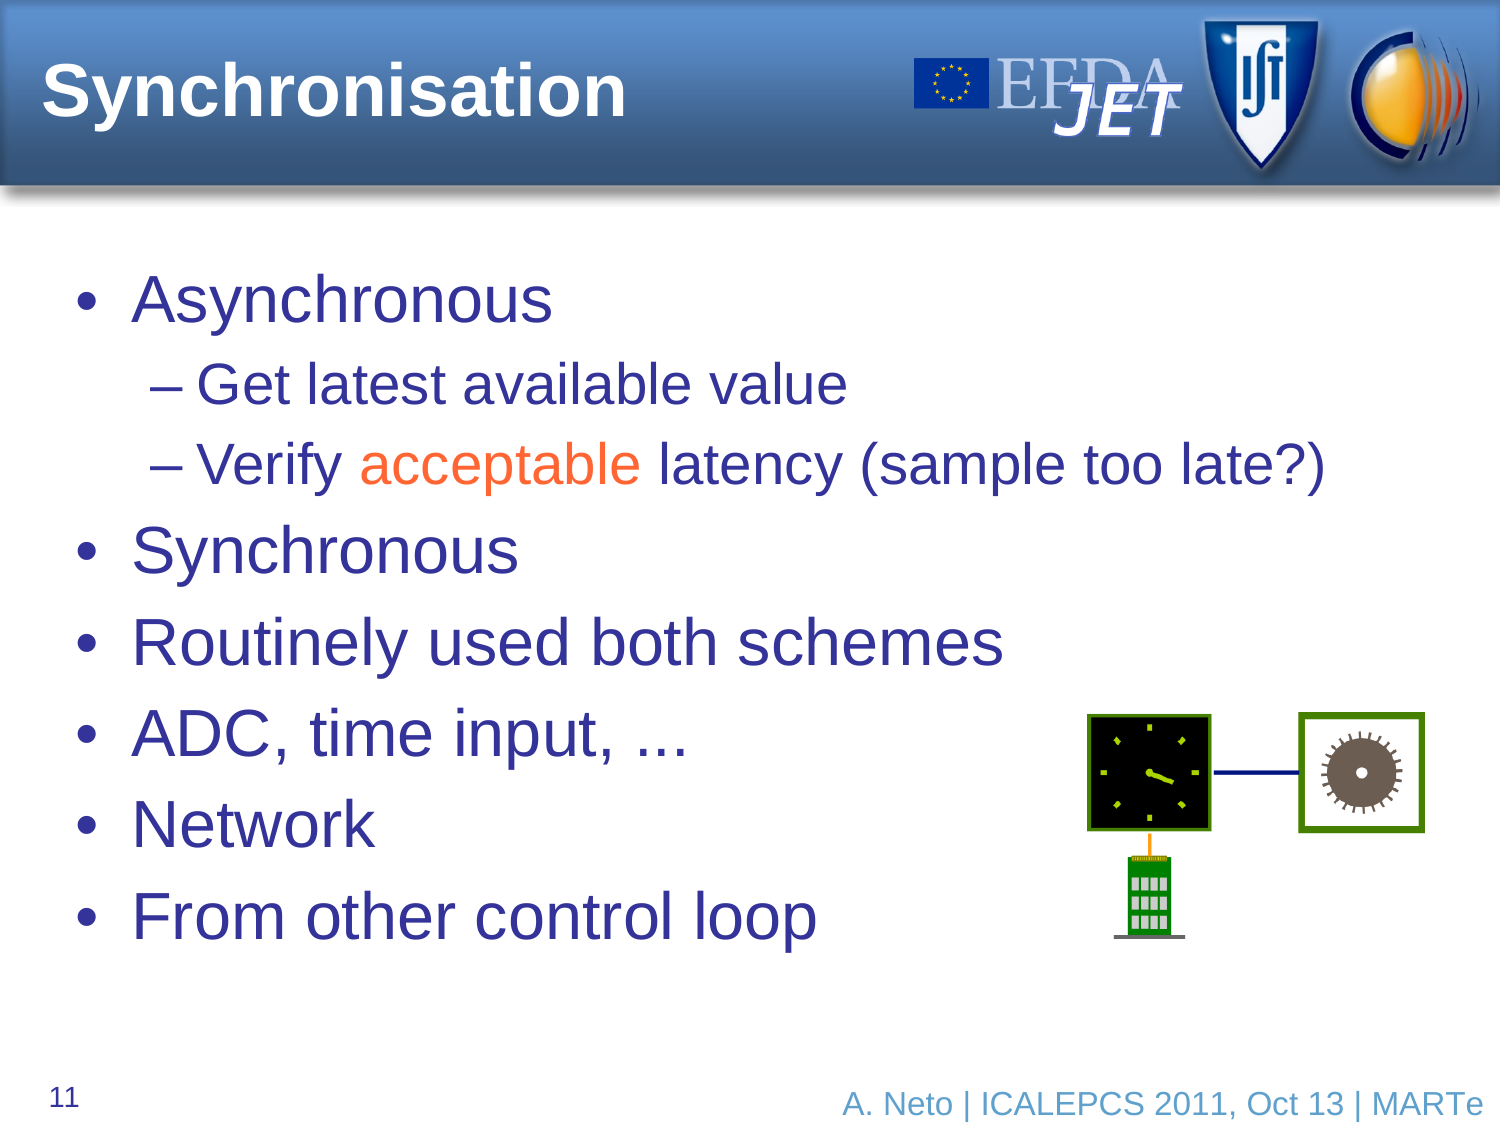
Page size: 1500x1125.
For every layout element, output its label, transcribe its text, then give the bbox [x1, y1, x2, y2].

picture [1087, 712, 1425, 939]
picture [0, 0, 1500, 207]
title Synchronisation [41, 0, 1129, 181]
list Asynchronous Get latest available value Verify acceptable latency (sample too late?) Synchronous Routinely used both schemes ADC, time input, ... Network From other control loop [75, 262, 1426, 1045]
